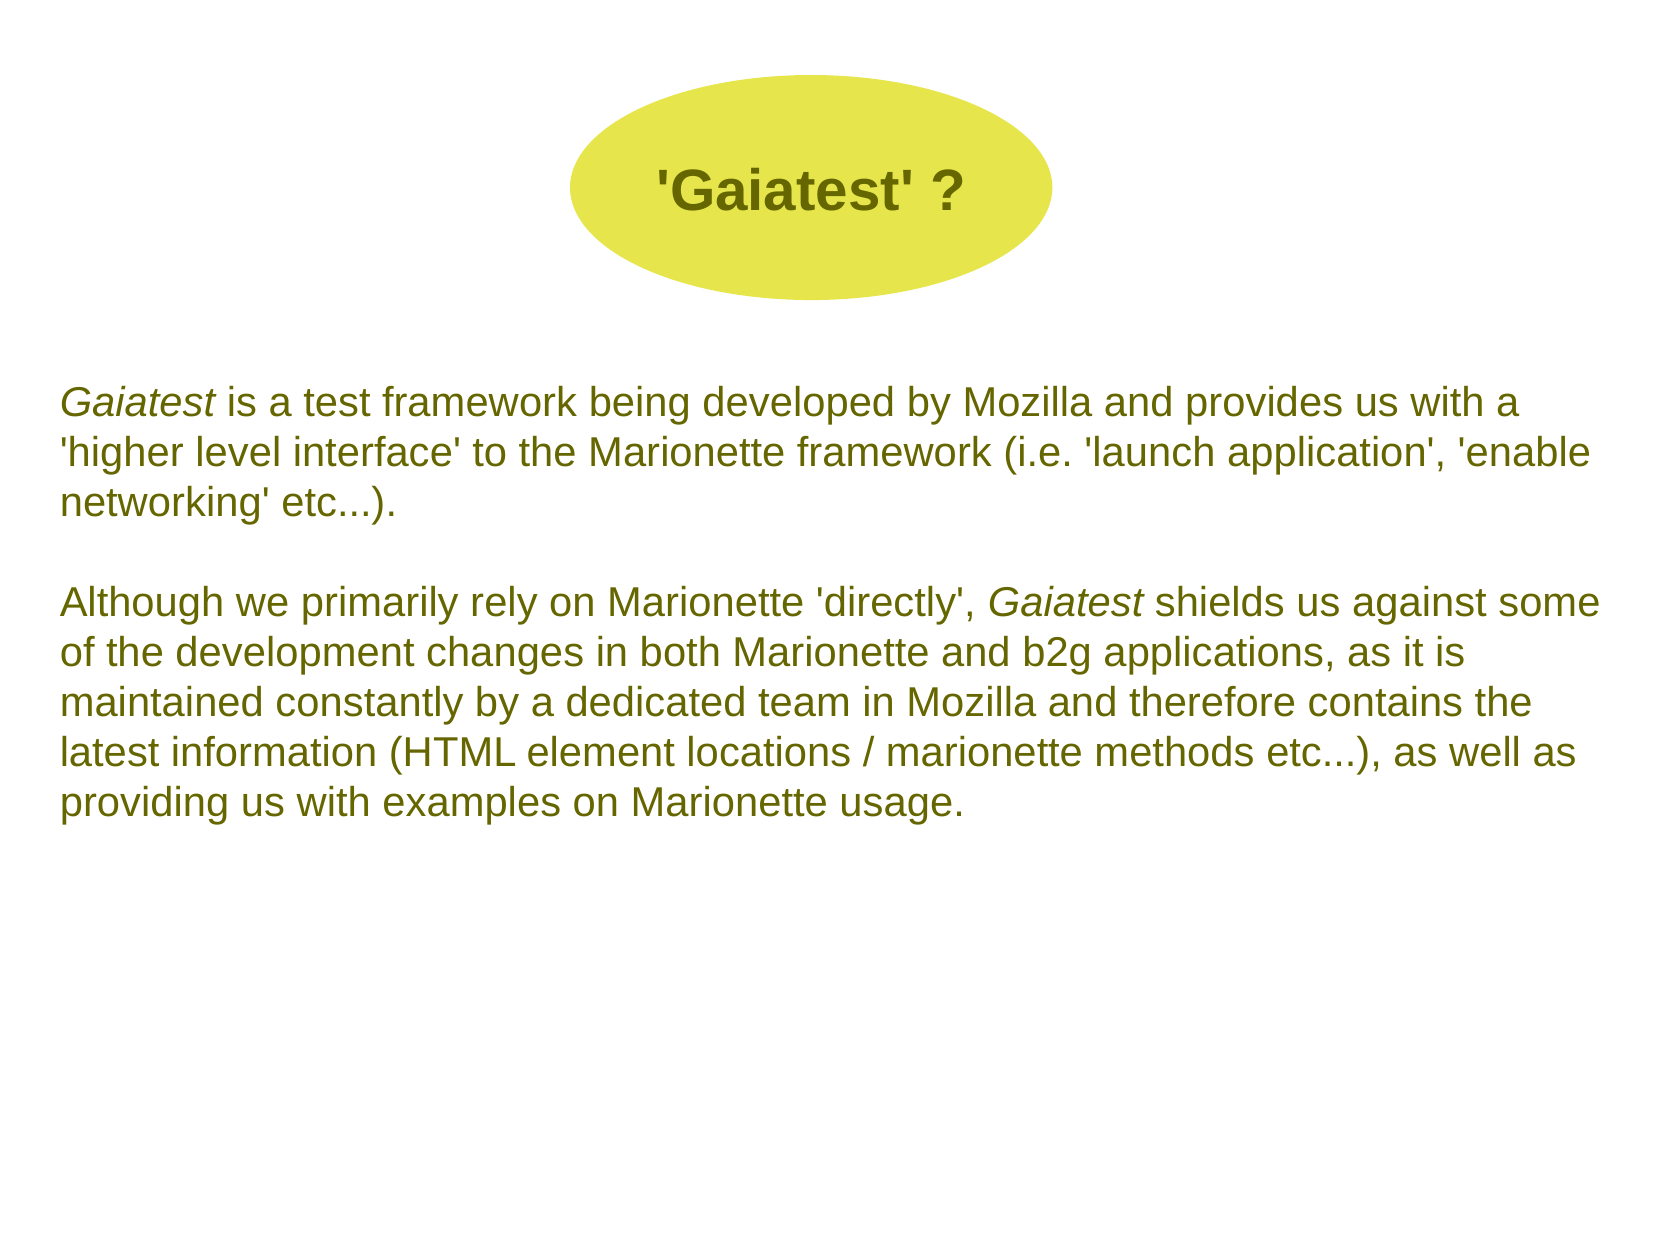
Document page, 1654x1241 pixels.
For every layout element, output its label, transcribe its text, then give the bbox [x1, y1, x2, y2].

text_box 'Gaiatest' ? [570, 75, 1053, 301]
text_box Gaiatest is a test framework being developed by Mozilla and provides us with a 'higher level interface' to the Marionette framework (i.e. 'launch application', 'enable networking' etc...). Although we primarily rely on Marionette 'directly', Gaiatest shields us against some of the development changes in both Marionette and b2g applications, as it is maintained constantly by a dedicated team in Mozilla and therefore contains the latest information (HTML element locations / marionette methods etc...), as well as providing us with examples on Marionette usage. [45, 367, 1621, 1109]
